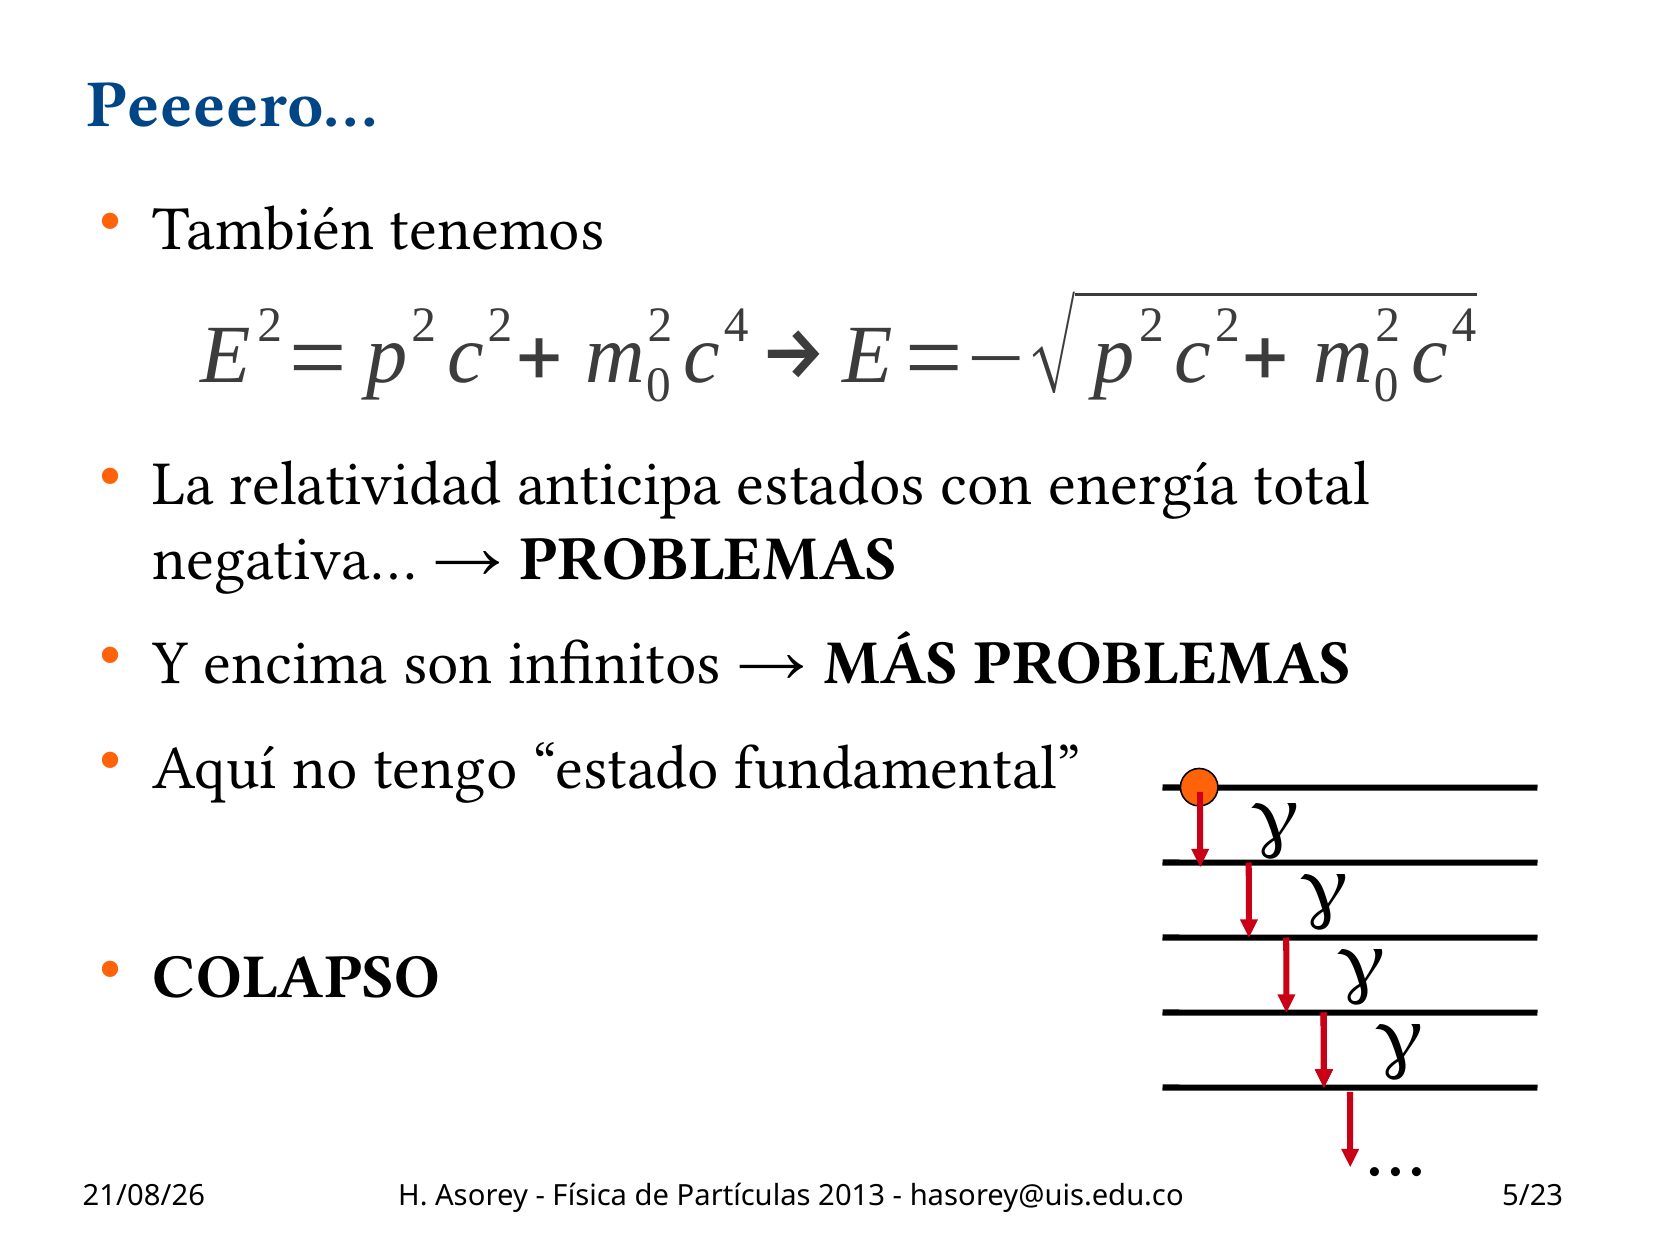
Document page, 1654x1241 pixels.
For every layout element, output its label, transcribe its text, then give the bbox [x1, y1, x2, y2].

text_box  [1286, 820, 1351, 976]
chart [187, 288, 1485, 414]
text_box  [1349, 1083, 1538, 1238]
text_box [1180, 768, 1218, 806]
text_box  [1237, 749, 1302, 905]
list También tenemos La relatividad anticipa estados con energía total negativa... → PROBLEMAS Y encima son infinitos → MÁS PROBLEMAS Aquí no tengo “estado fundamental” COLAPSO [82, 187, 1571, 1163]
text_box  [1361, 970, 1426, 1083]
text_box  [1351, 987, 1361, 1001]
text_box  [1323, 895, 1388, 1051]
text_box  [1314, 912, 1324, 926]
title Peeeero... [86, 49, 1575, 151]
text_box  [1389, 1062, 1399, 1076]
